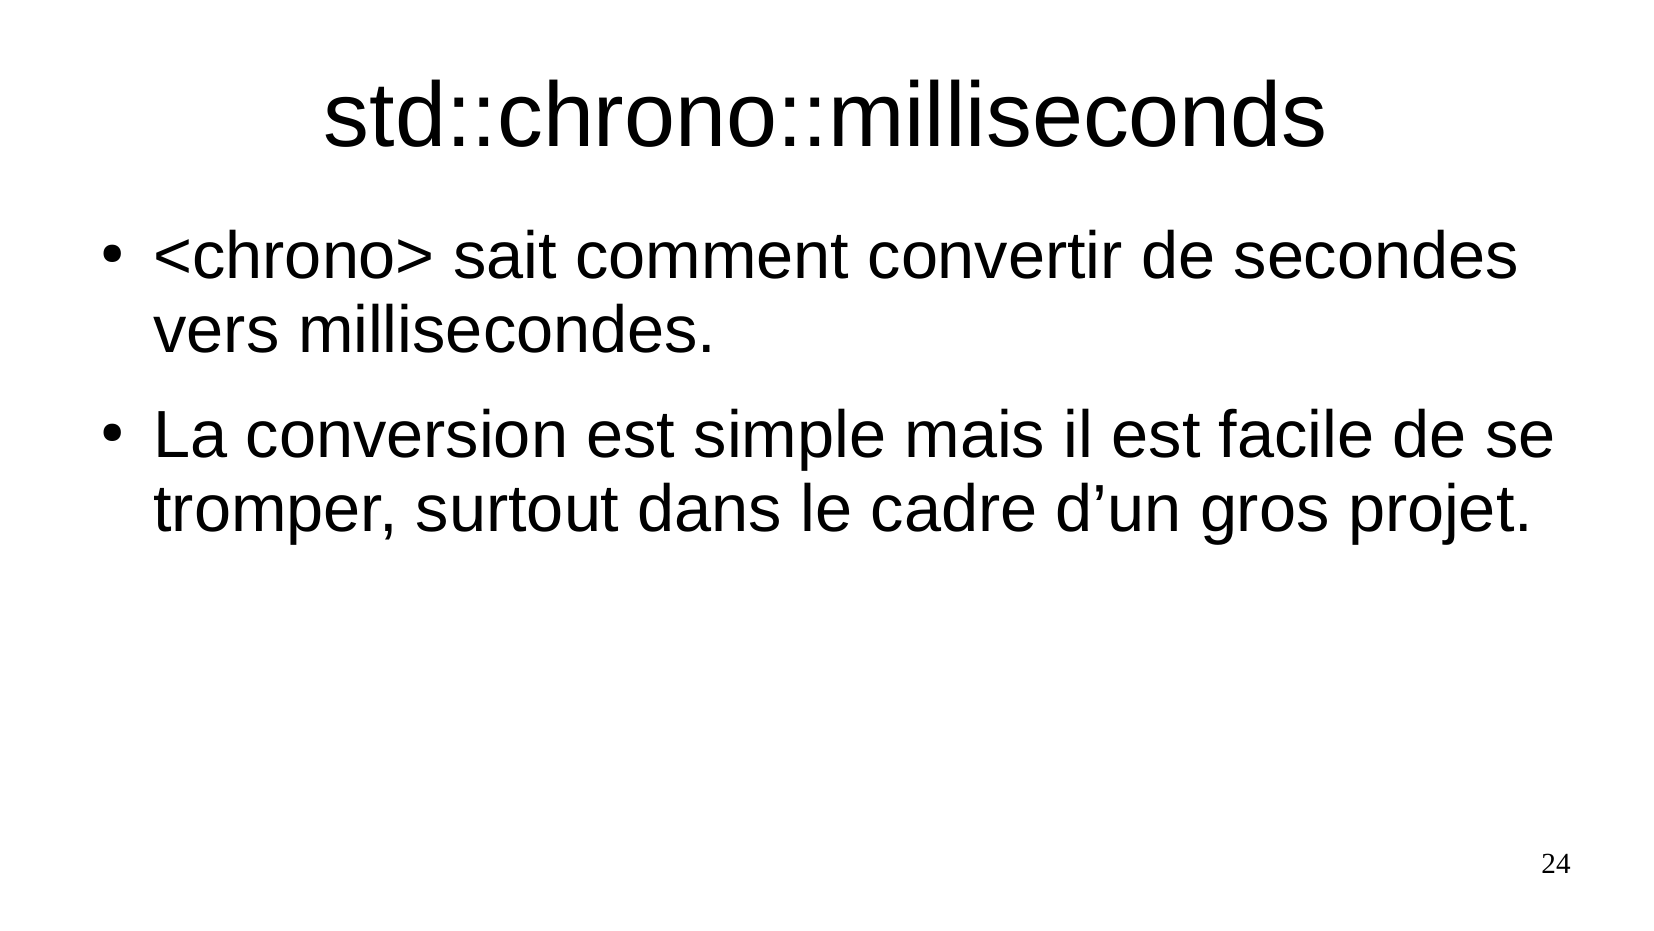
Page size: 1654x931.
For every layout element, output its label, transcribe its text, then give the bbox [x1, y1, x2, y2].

title std::chrono::milliseconds [82, 37, 1571, 193]
list <chrono> sait comment convertir de secondes vers millisecondes. La conversion est simple mais il est facile de se tromper, surtout dans le cadre d’un gros projet. [82, 217, 1571, 758]
